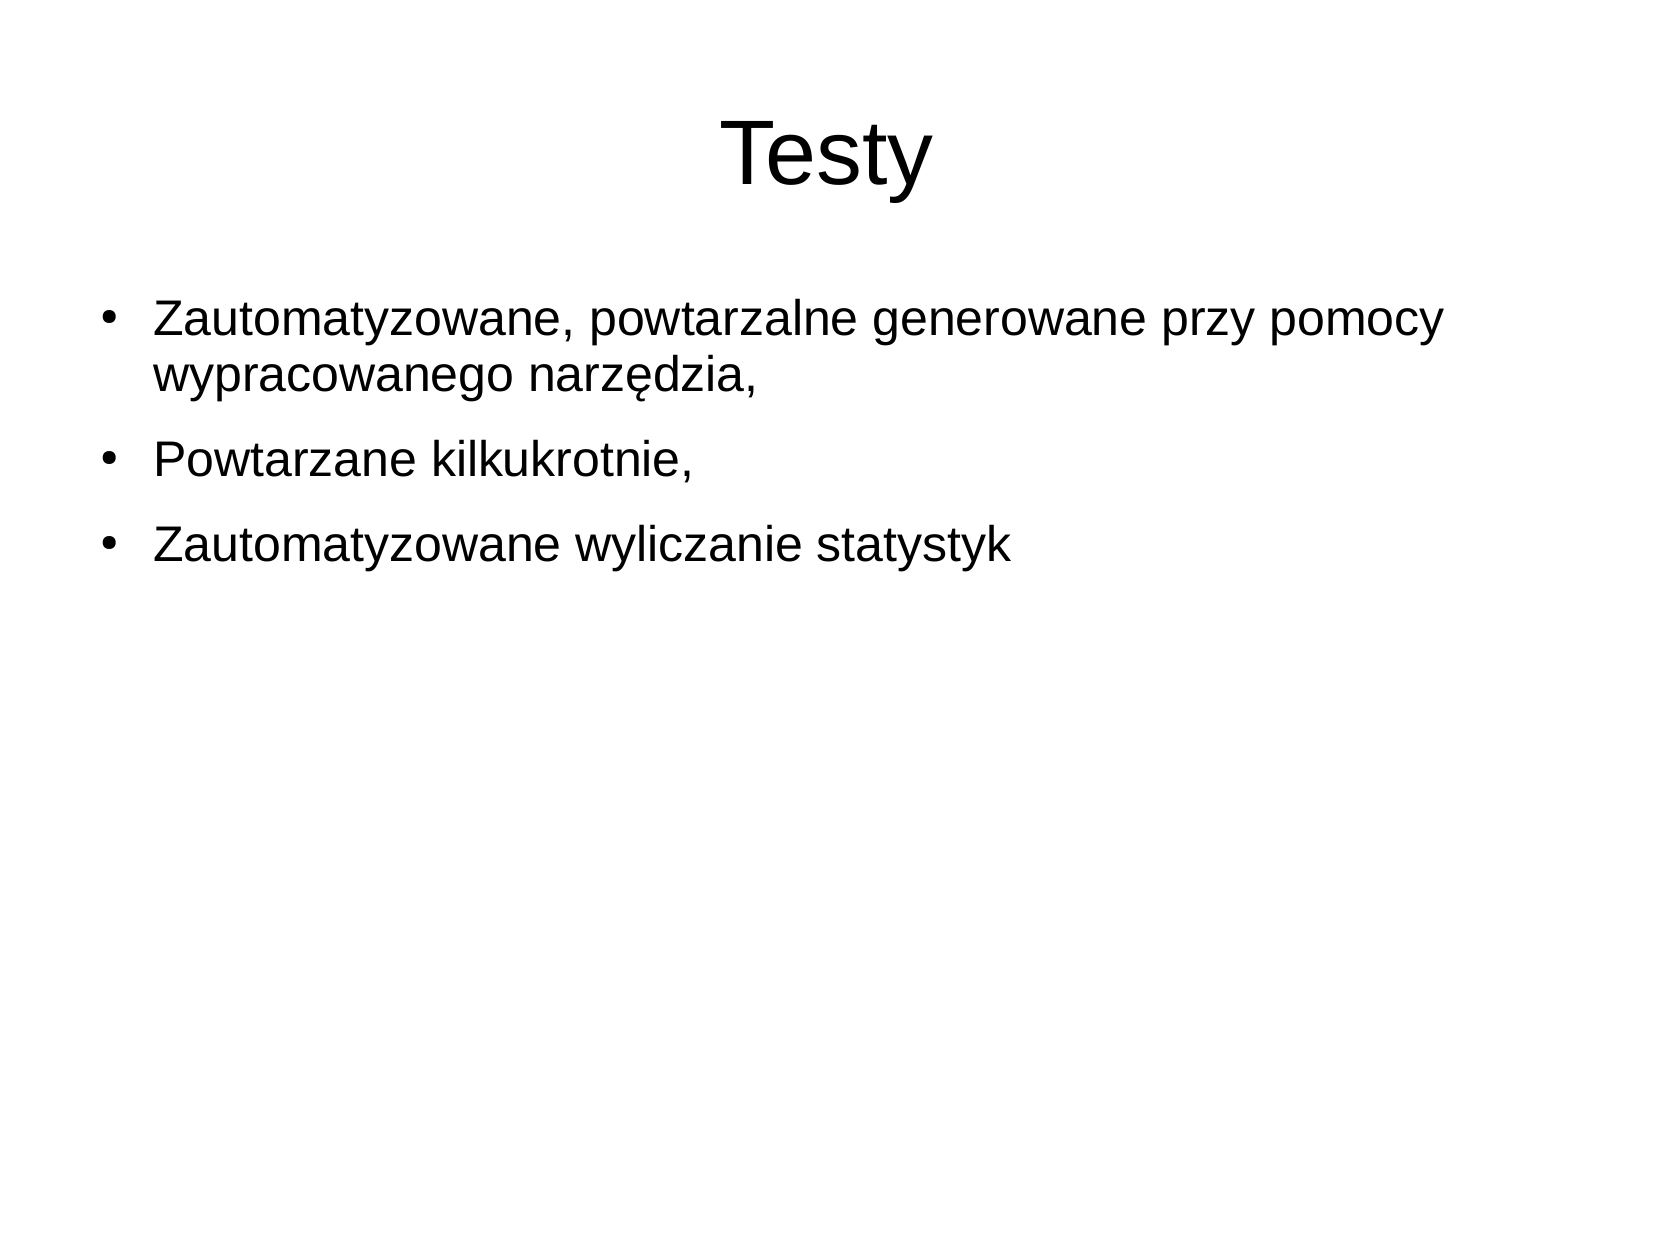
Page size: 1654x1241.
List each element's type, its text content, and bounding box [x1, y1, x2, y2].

list Zautomatyzowane, powtarzalne generowane przy pomocy wypracowanego narzędzia, Powtarzane kilkukrotnie, Zautomatyzowane wyliczanie statystyk [82, 290, 1571, 1010]
title Testy [82, 49, 1571, 257]
